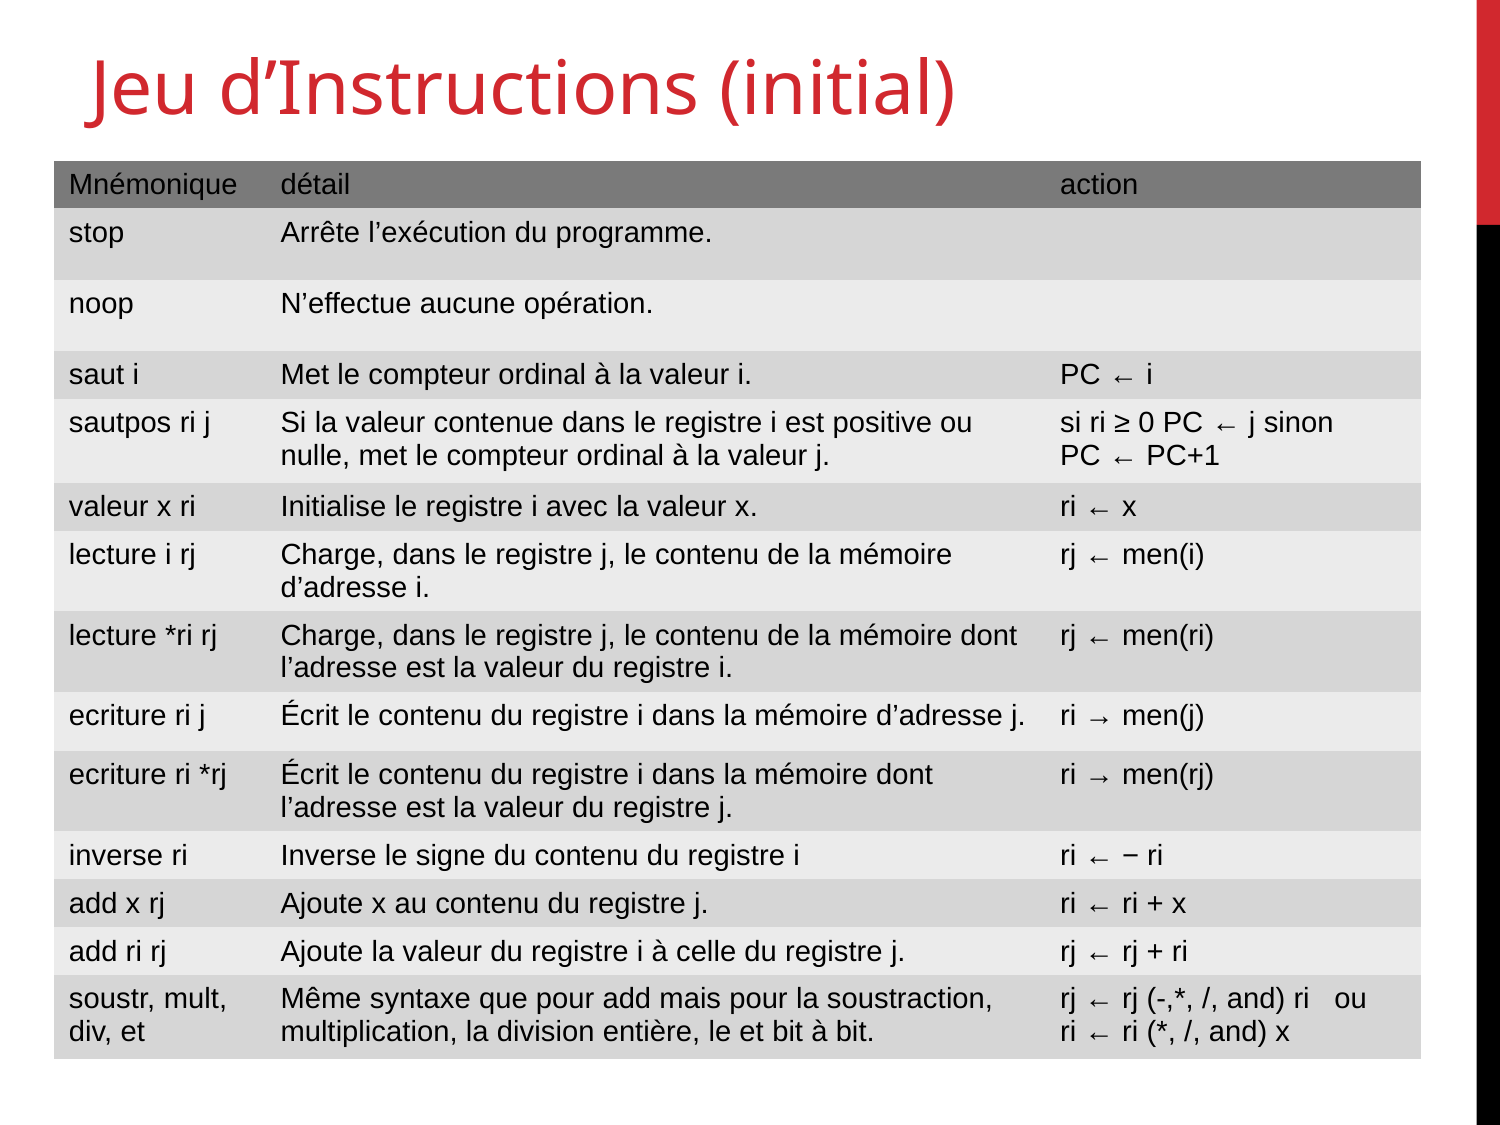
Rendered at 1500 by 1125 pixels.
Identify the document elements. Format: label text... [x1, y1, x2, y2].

table_cell ri ← x [1045, 483, 1421, 531]
table_cell rj ← men(ri) [1045, 611, 1421, 692]
table_cell ri ← ri + x [1045, 879, 1421, 927]
table_cell Même syntaxe que pour add mais pour la soustraction, multiplication, la division entière, le et bit à bit. [266, 975, 1045, 1059]
table_cell add x rj [54, 879, 266, 927]
table_cell stop [54, 208, 266, 280]
table_cell PC ← i [1045, 351, 1421, 399]
table_cell Initialise le registre i avec la valeur x. [266, 483, 1045, 531]
table_cell rj ← rj + ri [1045, 927, 1421, 975]
table_cell saut i [54, 351, 266, 399]
table_cell N’effectue aucune opération. [266, 280, 1045, 351]
table_cell noop [54, 280, 266, 351]
table_cell Charge, dans le registre j, le contenu de la mémoire d’adresse i. [266, 531, 1045, 611]
table_cell ecriture ri j [54, 692, 266, 751]
table_cell Ajoute x au contenu du registre j. [266, 879, 1045, 927]
table_header Mnémonique [54, 161, 266, 208]
table_header action [1045, 161, 1421, 208]
table_cell Si la valeur contenue dans le registre i est positive ou nulle, met le compteur ordinal à la valeur j. [266, 399, 1045, 483]
table_cell lecture i rj [54, 531, 266, 611]
table_cell Met le compteur ordinal à la valeur i. [266, 351, 1045, 399]
table_cell add ri rj [54, 927, 266, 975]
table_cell inverse ri [54, 831, 266, 879]
table_cell rj ← rj (-,*, /, and) ri ou ri ← ri (*, /, and) x [1045, 975, 1421, 1059]
table_header détail [266, 161, 1045, 208]
table_cell Inverse le signe du contenu du registre i [266, 831, 1045, 879]
table_cell si ri ≥ 0 PC ← j sinon PC ← PC+1 [1045, 399, 1421, 483]
table_cell Écrit le contenu du registre i dans la mémoire d’adresse j. [266, 692, 1045, 751]
table_cell [1045, 280, 1421, 351]
table_cell ri → men(j) [1045, 692, 1421, 751]
table_cell ri → men(rj) [1045, 751, 1421, 831]
table_cell rj ← men(i) [1045, 531, 1421, 611]
table_cell ecriture ri *rj [54, 751, 266, 831]
table_cell Ajoute la valeur du registre i à celle du registre j. [266, 927, 1045, 975]
table_cell valeur x ri [54, 483, 266, 531]
table_cell soustr, mult, div, et [54, 975, 266, 1059]
table_cell sautpos ri j [54, 399, 266, 483]
table_cell Écrit le contenu du registre i dans la mémoire dont l’adresse est la valeur du registre j. [266, 751, 1045, 831]
table_cell Charge, dans le registre j, le contenu de la mémoire dont l’adresse est la valeur du registre i. [266, 611, 1045, 692]
table_cell Arrête l’exécution du programme. [266, 208, 1045, 280]
table_cell ri ← − ri [1045, 831, 1421, 879]
title Jeu d’Instructions (initial) [75, 25, 1400, 138]
table_cell lecture *ri rj [54, 611, 266, 692]
table_cell [1045, 208, 1421, 280]
